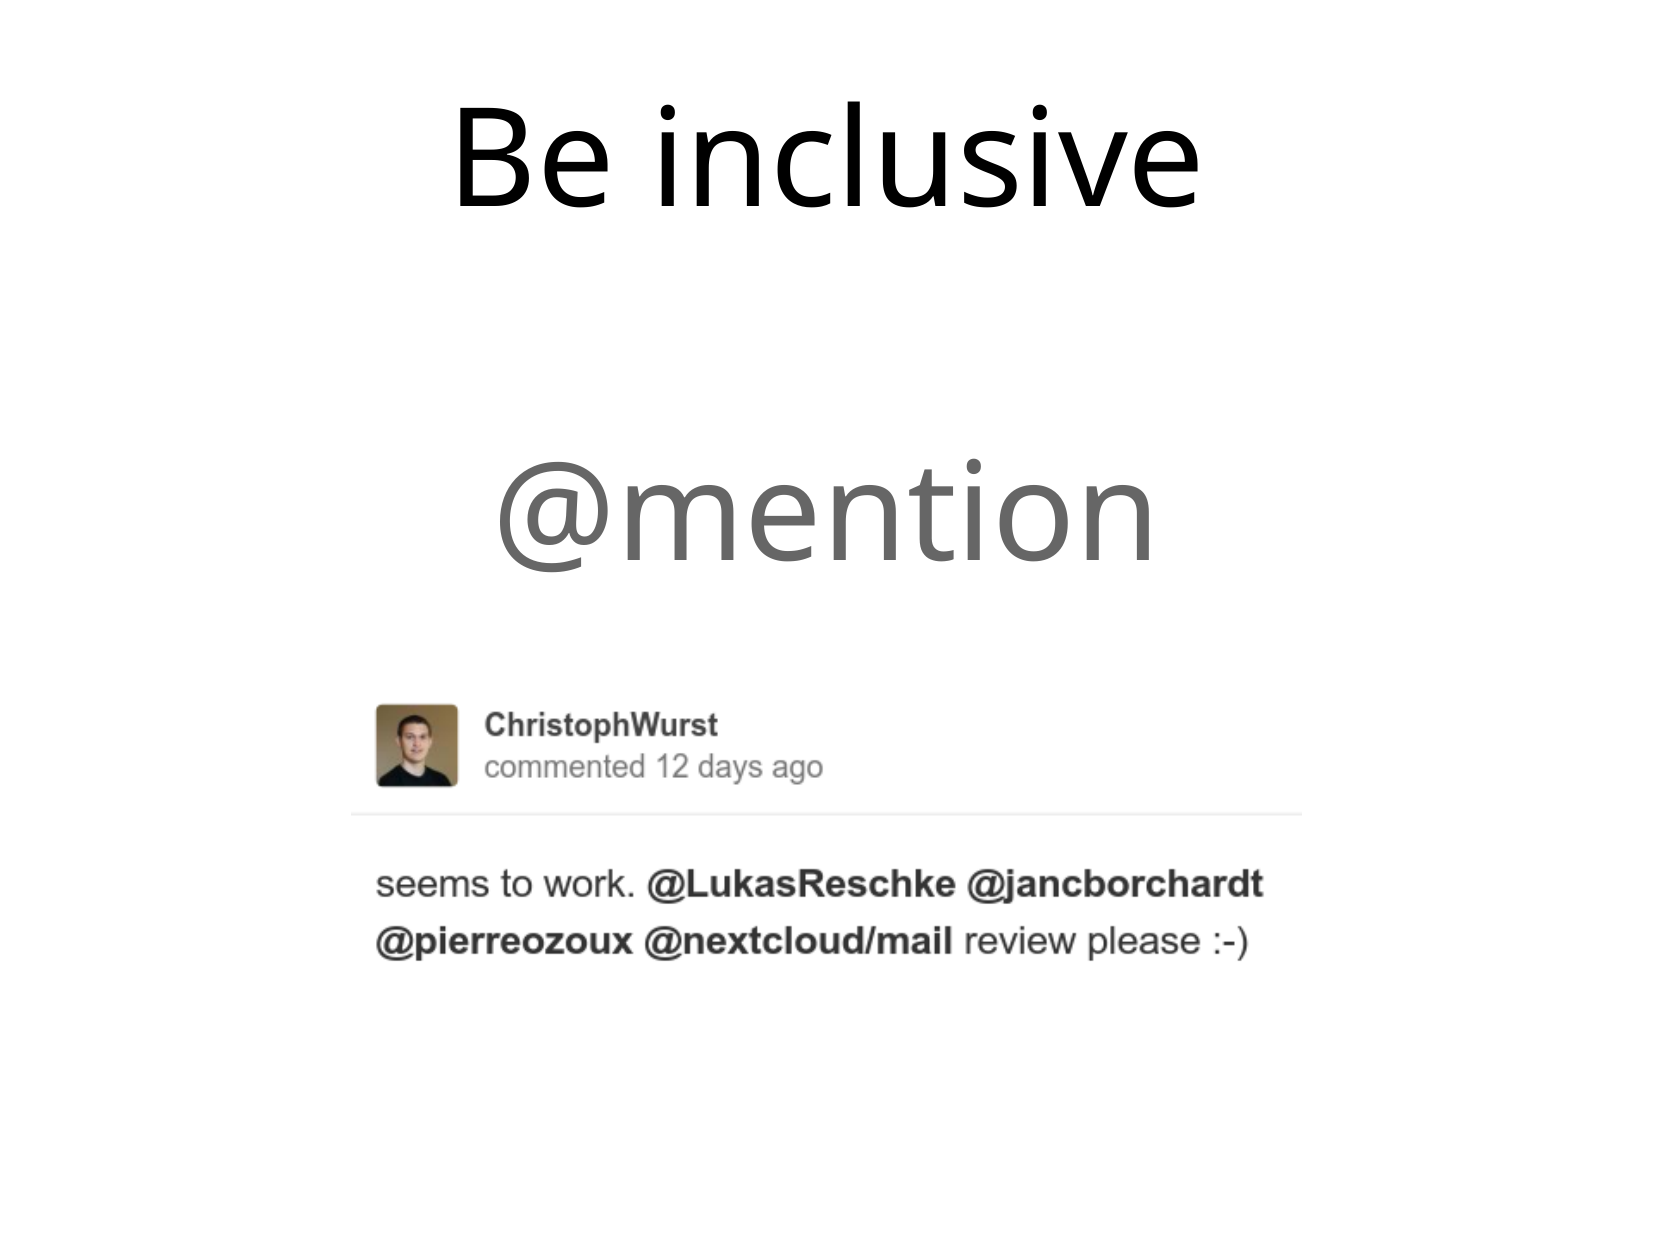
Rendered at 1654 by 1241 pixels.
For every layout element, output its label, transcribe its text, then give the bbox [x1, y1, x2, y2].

title @mention [82, 320, 1571, 695]
title Be inclusive [82, 49, 1571, 257]
picture [351, 688, 1302, 987]
